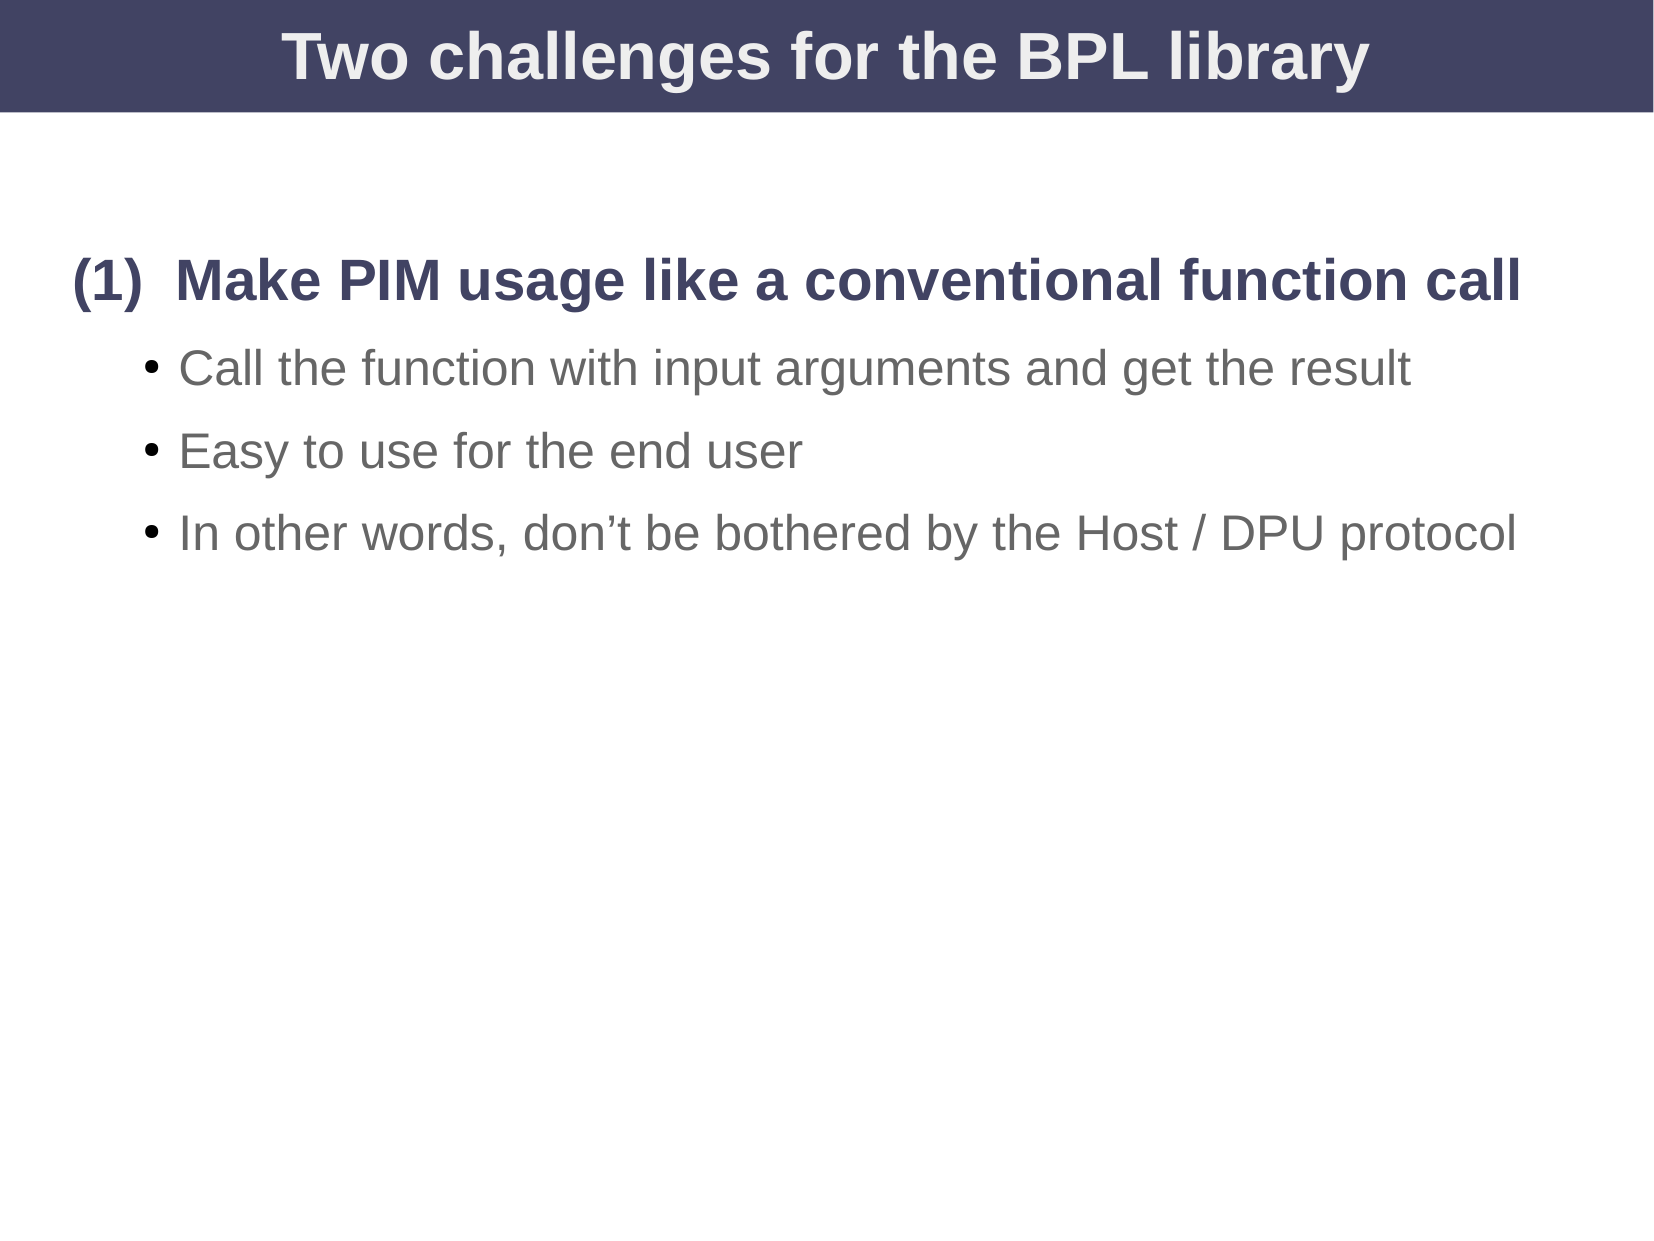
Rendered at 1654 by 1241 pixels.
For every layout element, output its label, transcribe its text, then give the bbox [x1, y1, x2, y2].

text_box (1) Make PIM usage like a conventional function call Call the function with input arguments and get the result Easy to use for the end user In other words, don’t be bothered by the Host / DPU protocol [57, 240, 1651, 929]
text_box Two challenges for the BPL library [0, 0, 1654, 113]
